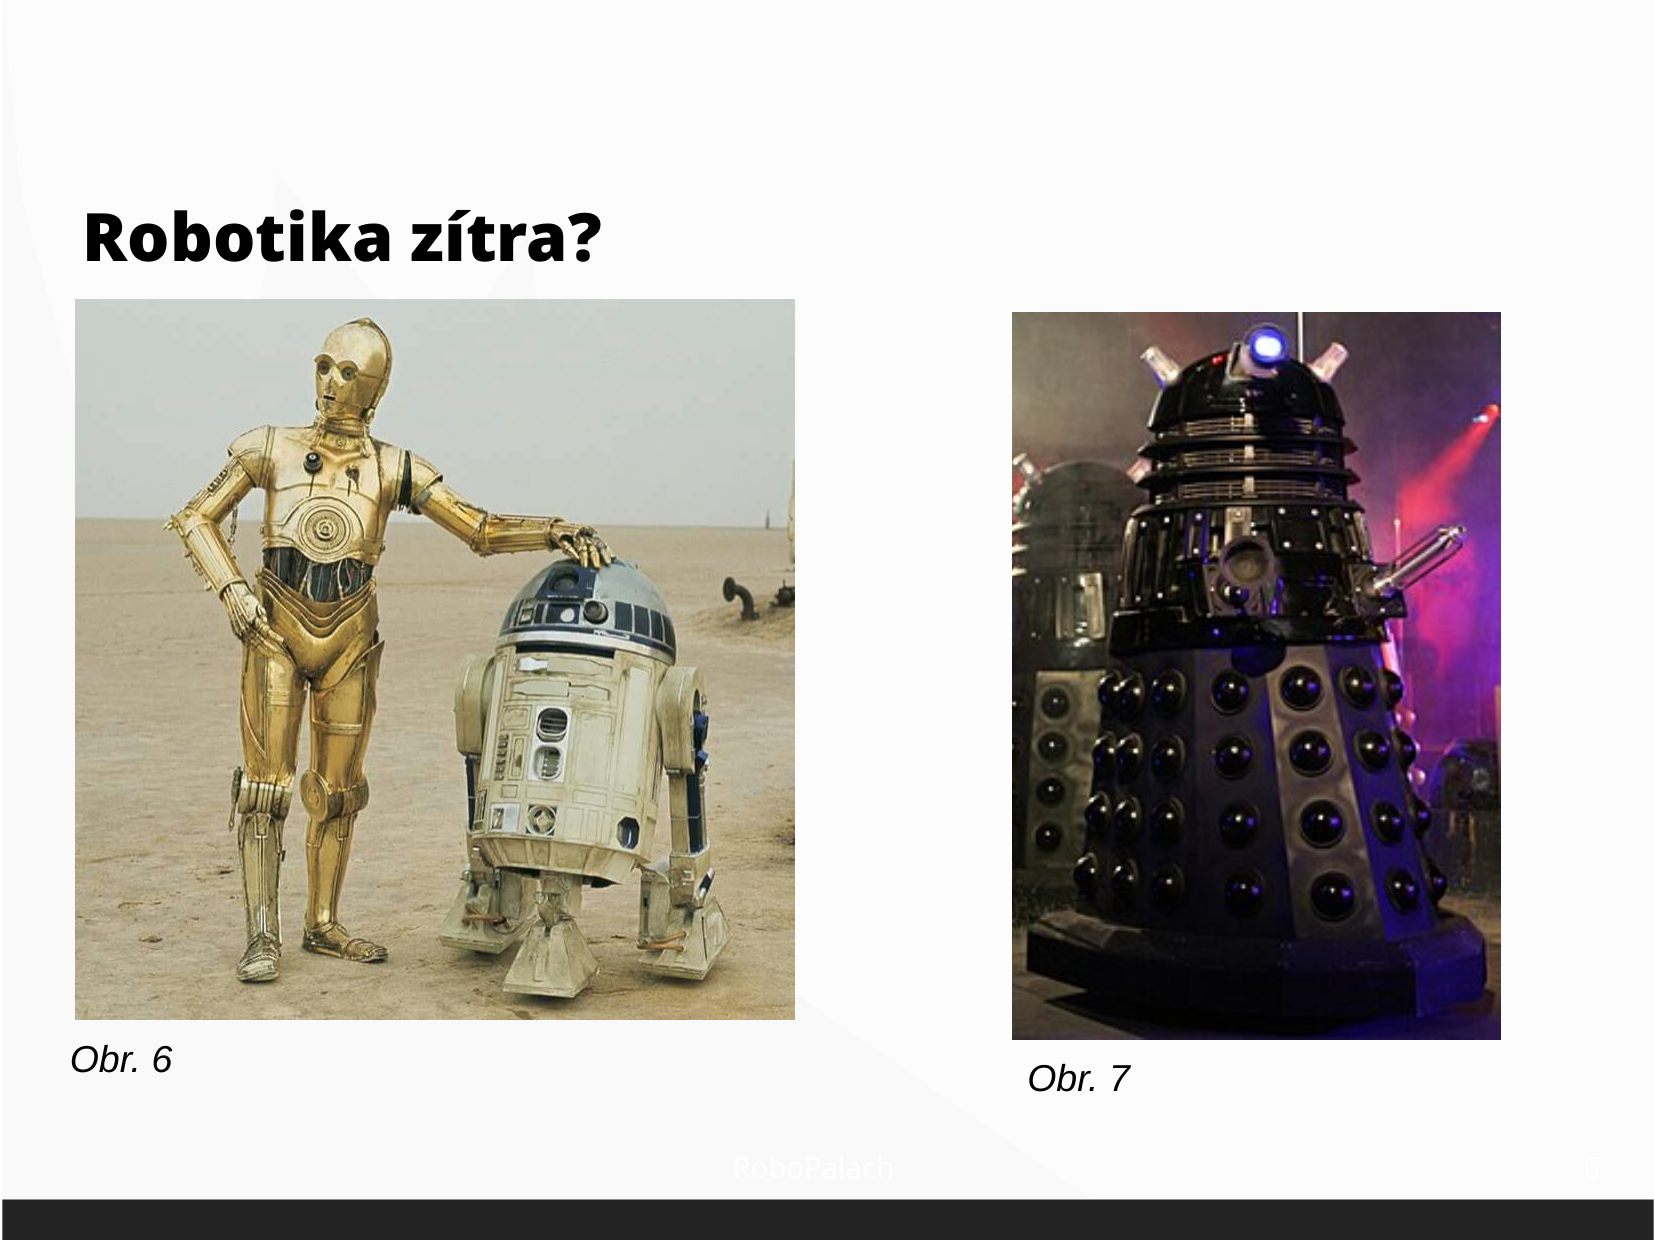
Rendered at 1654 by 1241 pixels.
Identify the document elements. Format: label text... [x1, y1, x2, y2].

text_box Obr. 6 [55, 1030, 188, 1088]
text_box Obr. 7 [1012, 1050, 1145, 1107]
picture [2, 0, 1654, 1241]
title Robotika zítra? [82, 132, 1571, 340]
